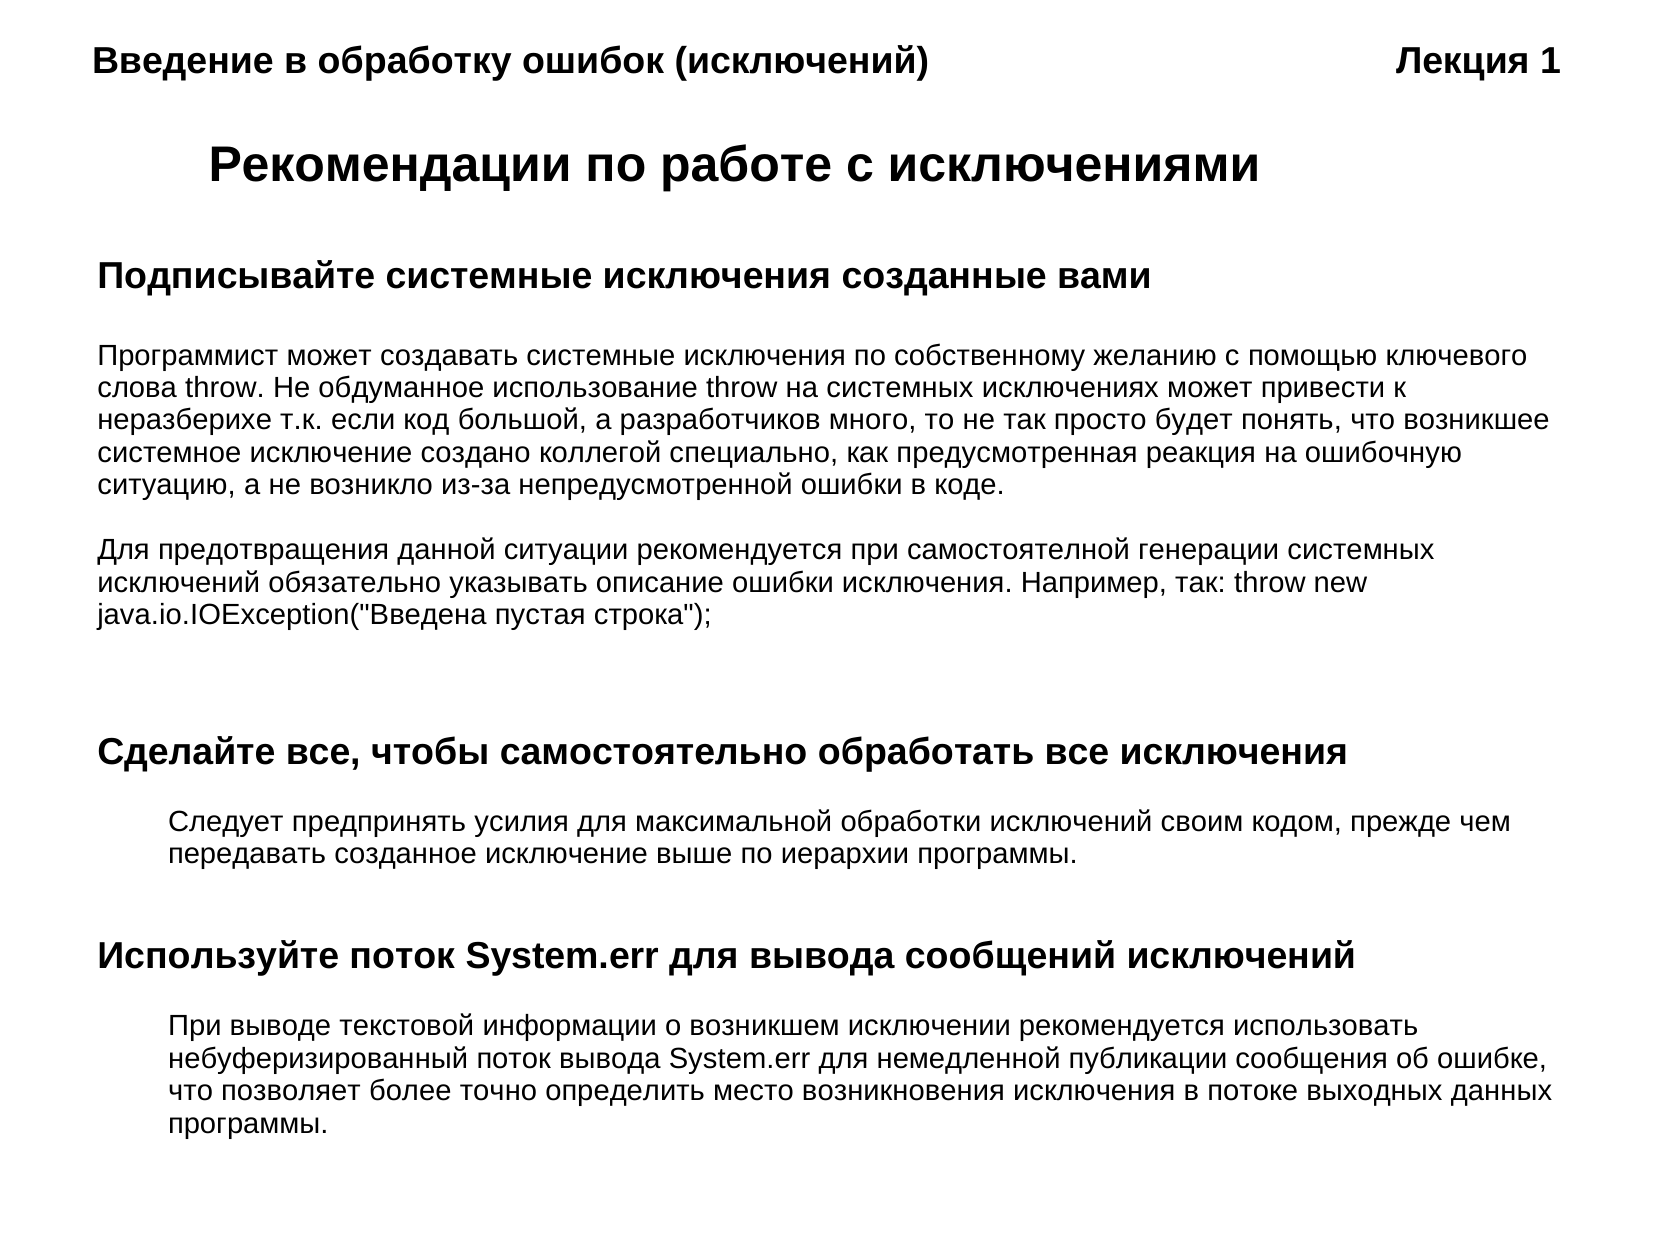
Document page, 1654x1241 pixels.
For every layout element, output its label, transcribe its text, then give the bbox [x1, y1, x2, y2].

text_box Рекомендации по работе с исключениями [193, 129, 1276, 201]
text_box Введение в обработку ошибок (исключений) Лекция 1 [82, 25, 1571, 95]
text_box Подписывайте системные исключения созданные вами Программист может создавать системные исключения по собственному желанию с помощью ключевого слова throw. Не обдуманное использование throw на системных исключениях может привести к неразберихе т.к. если код большой, а разработчиков много, то не так просто будет понять, что возникшее системное исключение создано коллегой специально, как предусмотренная реакция на ошибочную ситуацию, а не возникло из-за непредусмотренной ошибки в коде. Для предотвращения данной ситуации рекомендуется при самостоятелной генерации системных исключений обязательно указывать описание ошибки исключения. Например, так: throw new java.io.IOException("Введена пустая строка"); Сделайте все, чтобы самостоятельно обработать все исключения Следует предпринять усилия для максимальной обработки исключений своим кодом, прежде чем передавать созданное исключение выше по иерархии программы. Используйте поток System.err для вывода сообщений исключений При выводе текстовой информации о возникшем исключении рекомендуется использовать небуферизированный поток вывода System.err для немедленной публикации сообщения об ошибке, что позволяет более точно определить место возникновения исключения в потоке выходных данных программы. [82, 247, 1595, 1164]
